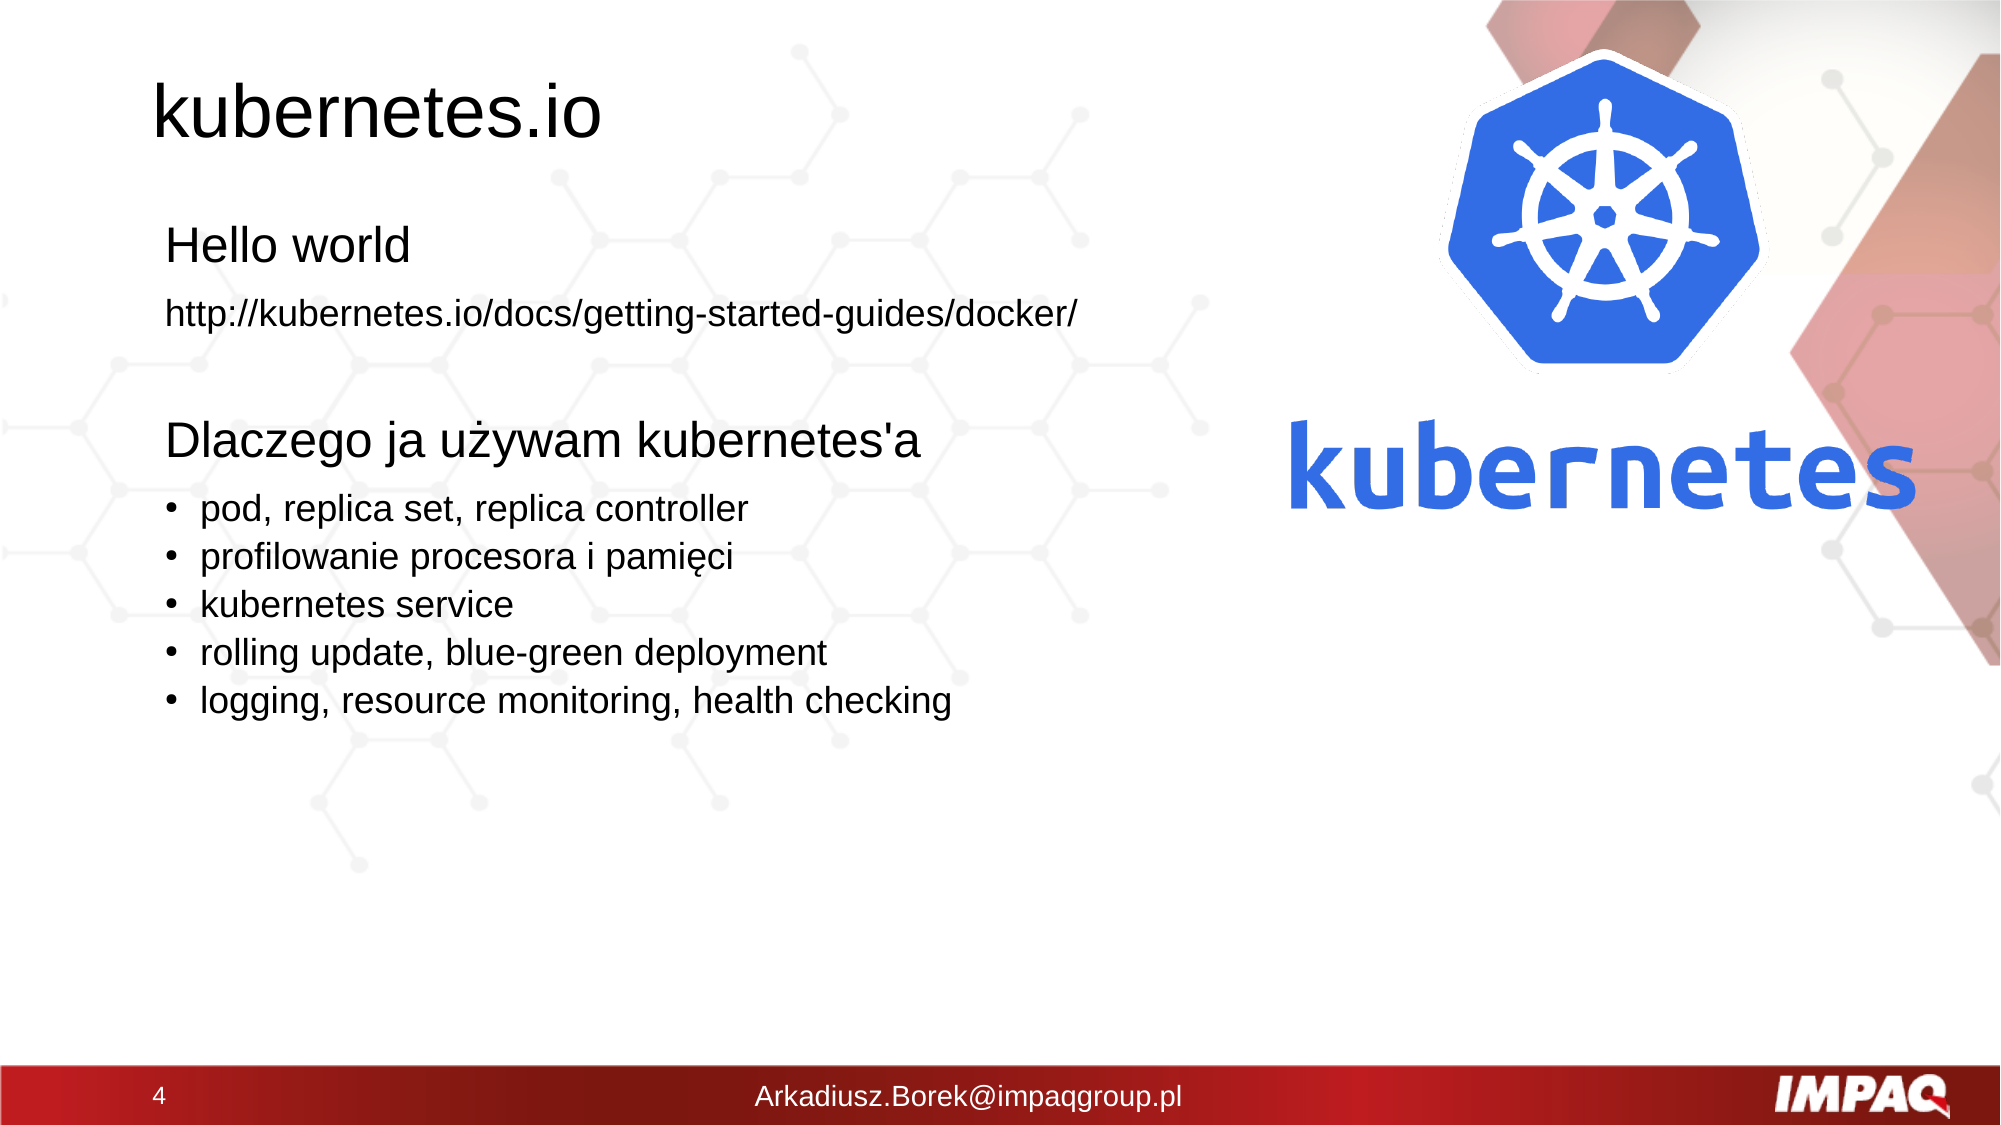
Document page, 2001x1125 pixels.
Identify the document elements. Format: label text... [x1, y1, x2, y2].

slide_number <number> [137, 1065, 587, 1125]
text_box http://kubernetes.io/docs/getting-started-guides/docker/ [150, 286, 1290, 390]
text_box Hello world [150, 210, 1290, 286]
text_box Arkadiusz.Borek@impaqgroup.pl [587, 1065, 1351, 1125]
text_box kubernetes.io [137, 59, 1290, 168]
text_box pod, replica set, replica controller profilowanie procesora i pamięci kubernetes service rolling update, blue-green deployment logging, resource monitoring, health checking [150, 479, 1801, 1006]
text_box Dlaczego ja używam kubernetes'a [150, 404, 1290, 479]
picture [0, 0, 2001, 1125]
